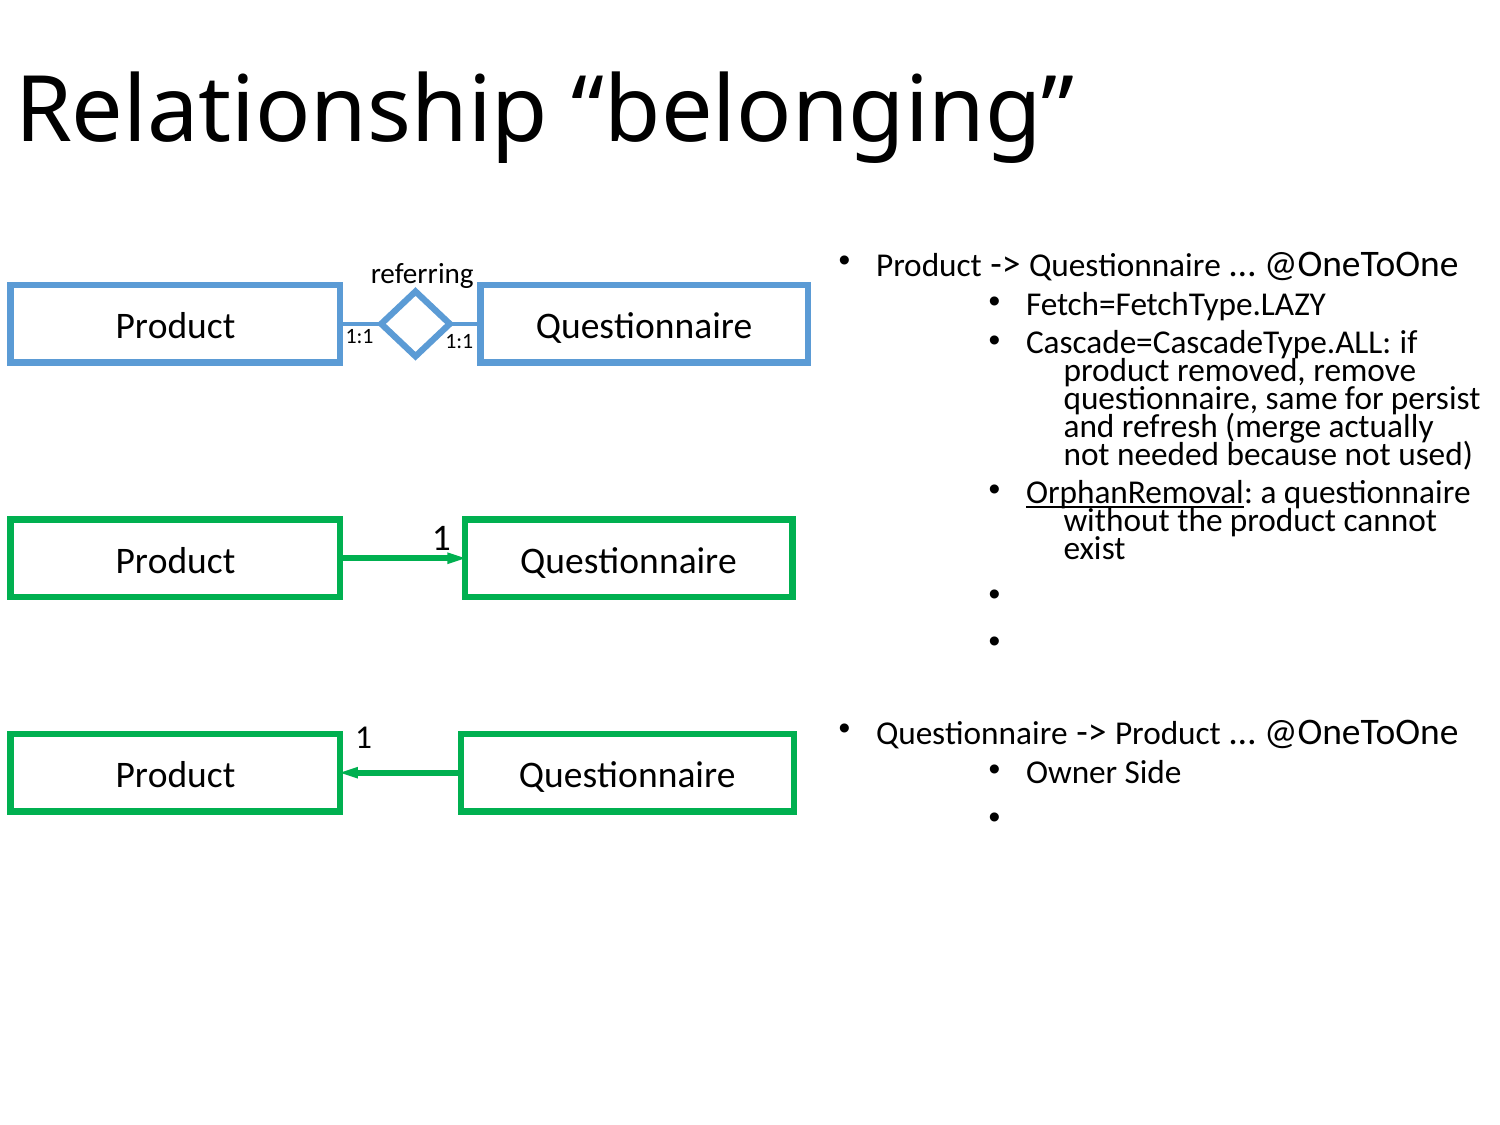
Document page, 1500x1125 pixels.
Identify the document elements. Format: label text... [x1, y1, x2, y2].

text_box Questionnaire [461, 734, 794, 811]
text_box Questionnaire [465, 520, 793, 597]
list Product -> Questionnaire … @OneToOne Fetch=FetchType.LAZY Cascade=CascadeType.ALL: if product removed, remove questionnaire, same for persist and refresh (merge actually not needed because not used) OrphanRemoval: a questionnaire without the product cannot exist Questionnaire -> Product … @OneToOne Owner Side [823, 244, 1500, 1125]
text_box referring [355, 246, 491, 297]
text_box Questionnaire [481, 285, 808, 363]
text_box 1:1 [330, 314, 391, 358]
text_box 1:1 [430, 319, 490, 361]
text_box 1 [340, 707, 388, 764]
title Relationship “belonging” [0, 2, 1294, 221]
text_box Product [11, 734, 340, 811]
text_box Product [11, 520, 340, 597]
text_box 1 [416, 505, 467, 566]
text_box [391, 297, 445, 357]
text_box Product [11, 285, 340, 363]
